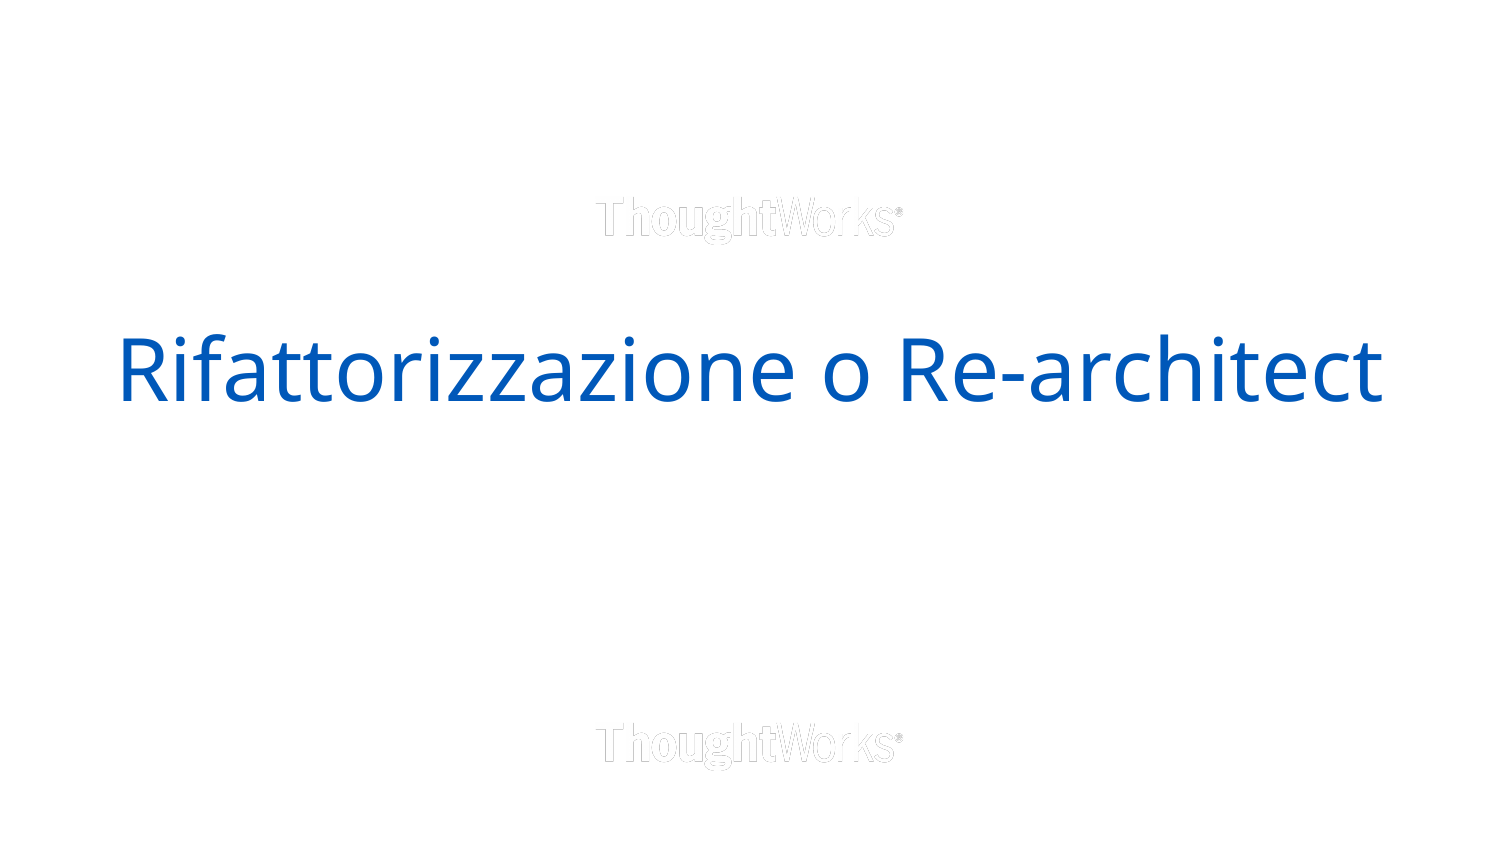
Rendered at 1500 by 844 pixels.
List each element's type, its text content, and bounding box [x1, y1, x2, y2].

picture [567, 687, 933, 799]
title Rifattorizzazione o Re-architect [75, 208, 1425, 526]
picture [567, 161, 933, 208]
